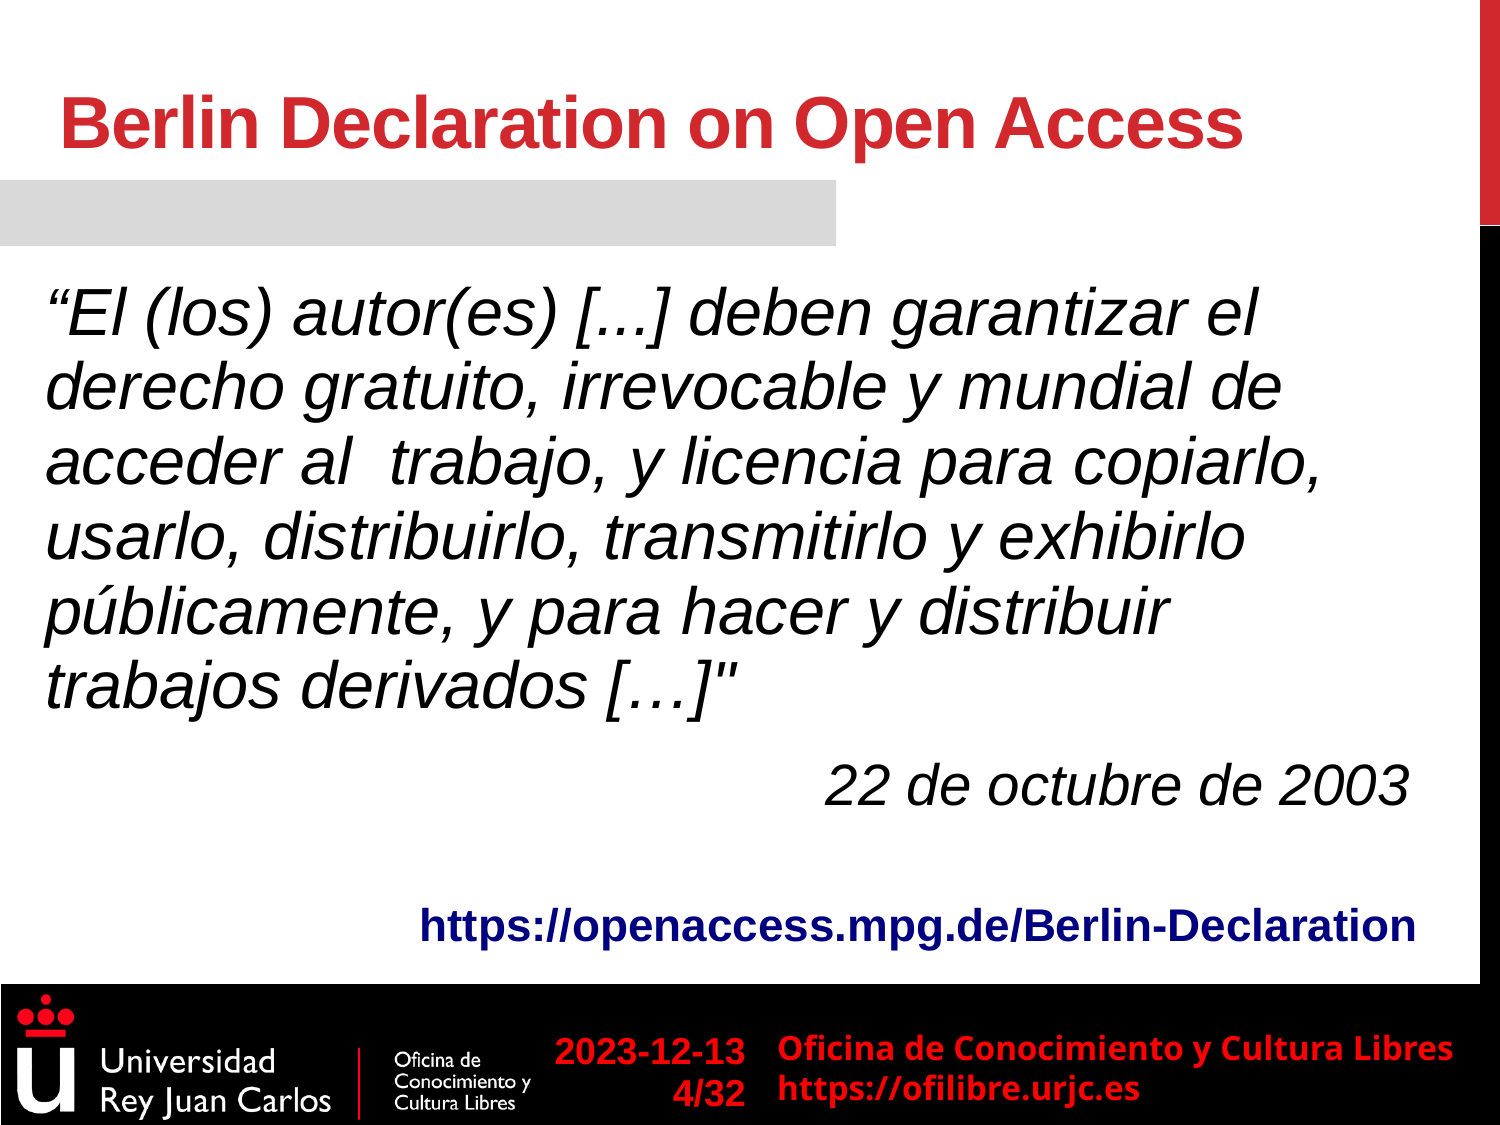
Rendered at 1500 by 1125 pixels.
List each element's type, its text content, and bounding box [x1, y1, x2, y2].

picture [17, 994, 531, 1120]
text_box https://openaccess.mpg.de/Berlin-Declaration [405, 892, 1441, 961]
title [75, 7, 1425, 196]
text_box Berlin Declaration on Open Access [0, 24, 1326, 172]
text_box “El (los) autor(es) [...] deben garantizar el derecho gratuito, irrevocable y mundial de acceder al trabajo, y licencia para copiarlo, usarlo, distribuirlo, transmitirlo y exhibirlo públicamente, y para hacer y distribuir trabajos derivados […]'' 22 de octubre de 2003 [30, 267, 1426, 826]
